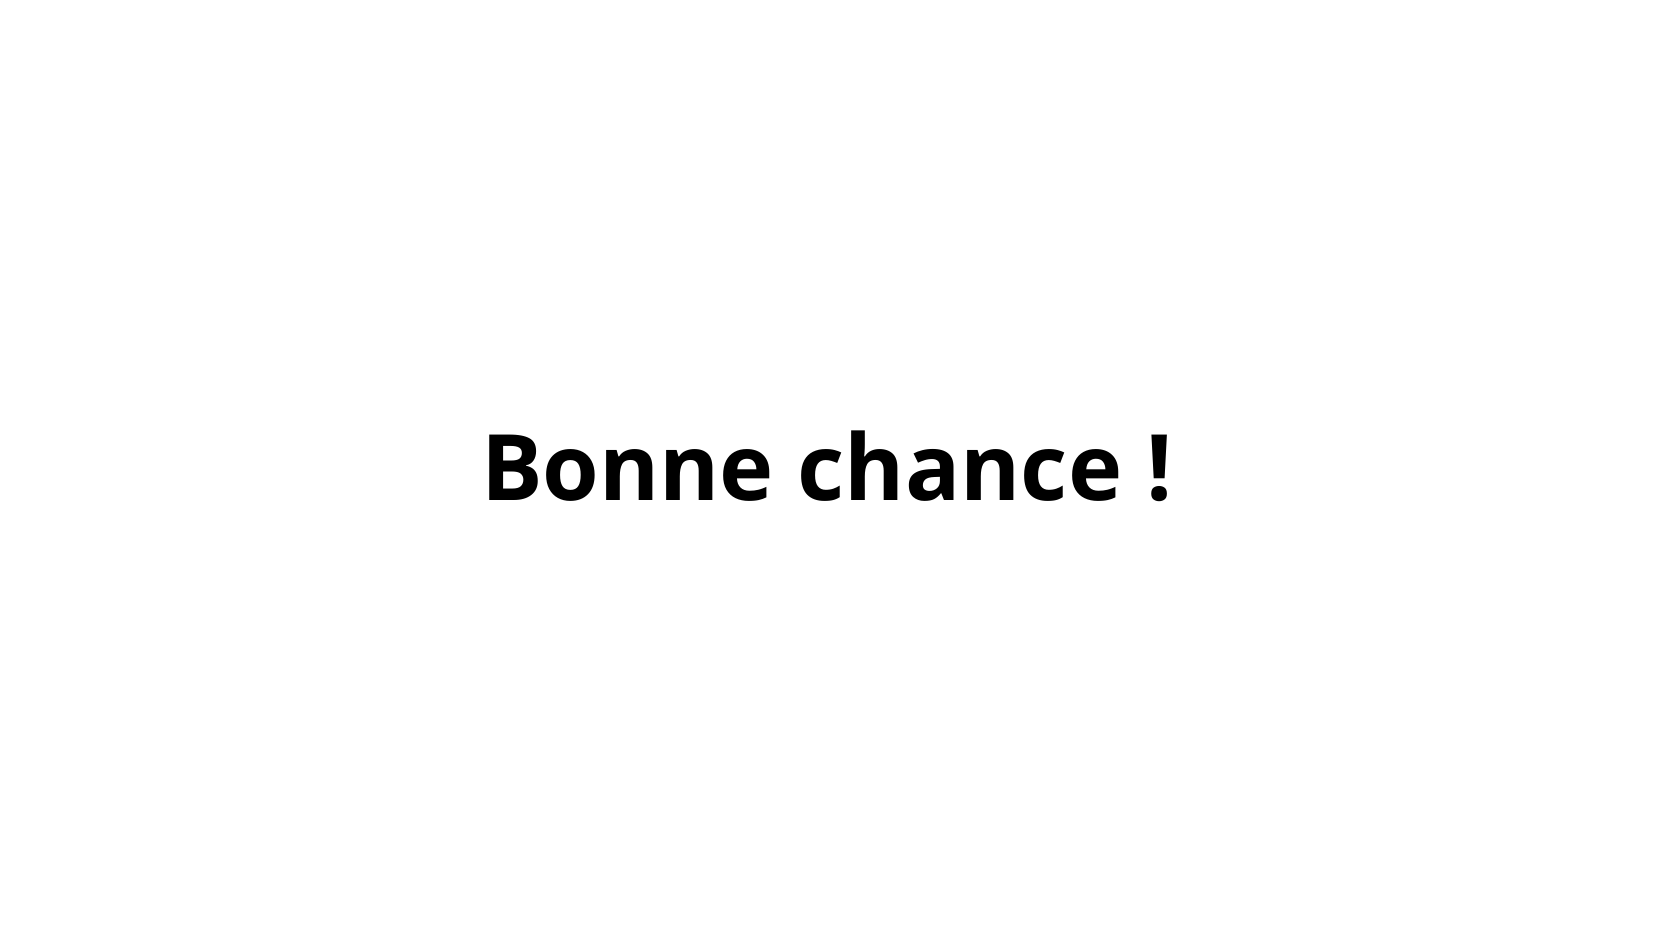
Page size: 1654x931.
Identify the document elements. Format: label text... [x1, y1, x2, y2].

title Bonne chance ! [82, 387, 1571, 543]
